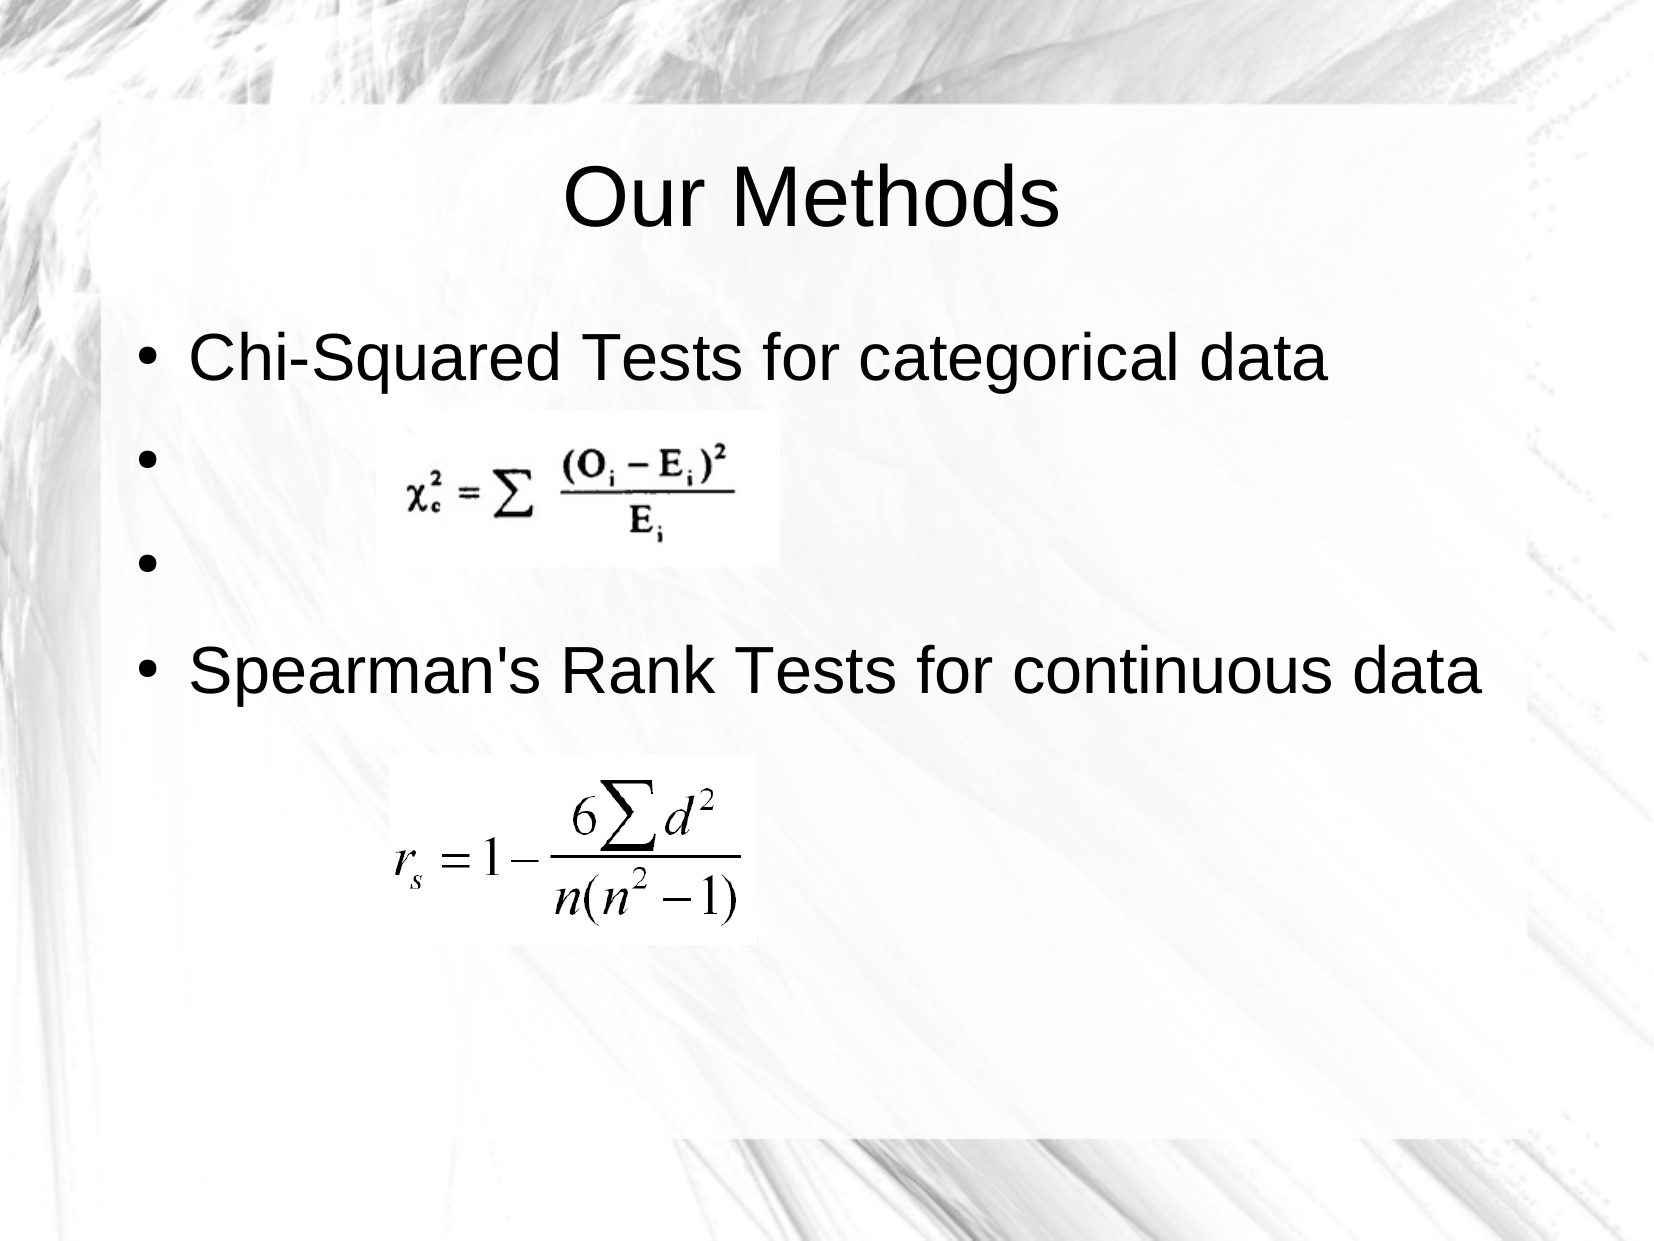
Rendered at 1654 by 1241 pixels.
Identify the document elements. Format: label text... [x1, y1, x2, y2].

picture [0, 0, 1654, 1241]
title Our Methods [118, 112, 1506, 281]
list Chi-Squared Tests for categorical data Spearman's Rank Tests for continuous data [118, 319, 1571, 945]
